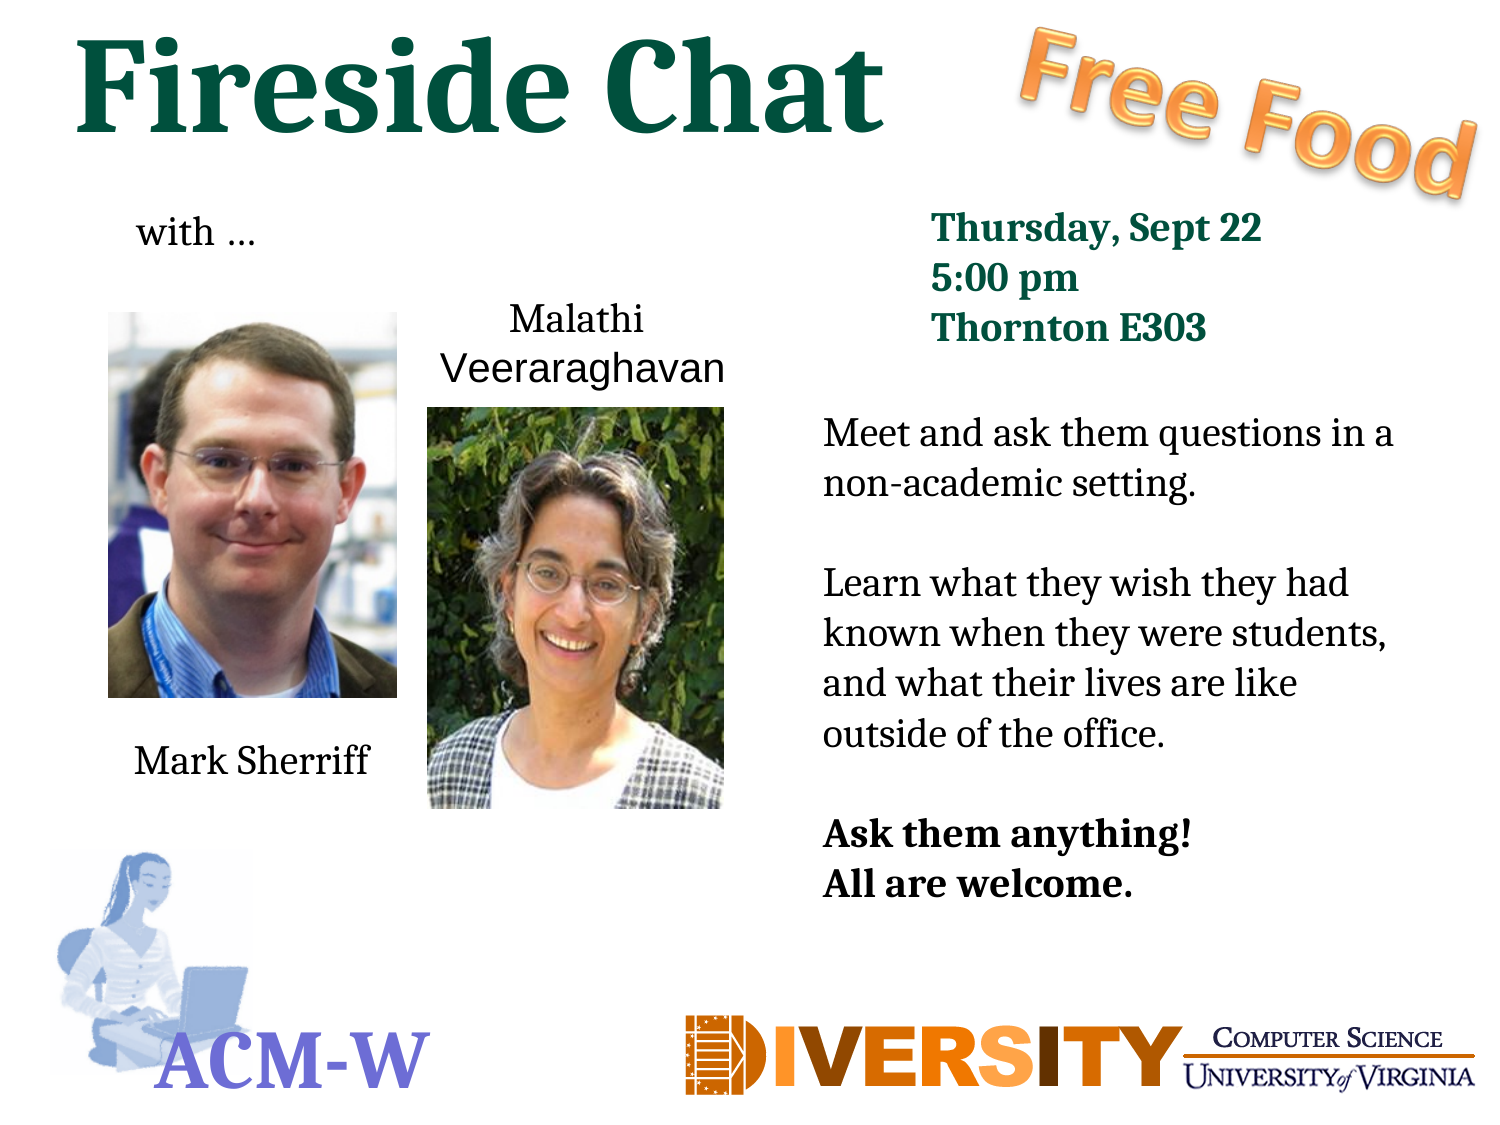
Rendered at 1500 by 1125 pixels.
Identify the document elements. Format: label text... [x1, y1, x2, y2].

picture [50, 849, 253, 1075]
picture [684, 1015, 1476, 1097]
text_box Malathi Veeraraghavan [410, 282, 753, 399]
picture [427, 407, 724, 809]
text_box Fireside Chat [4, 0, 911, 146]
text_box ACM-W [139, 997, 515, 1114]
picture [108, 312, 397, 698]
text_box Meet and ask them questions in a non-academic setting. Learn what they wish they had known when they were students, and what their lives are like outside of the office. Ask them anything! All are welcome. [816, 399, 1426, 1015]
text_box Thursday, Sept 22 5:00 pm Thornton E303 [924, 329, 1442, 382]
picture [911, 0, 1500, 329]
text_box Mark Sherriff [118, 725, 394, 791]
text_box with … [122, 196, 837, 262]
